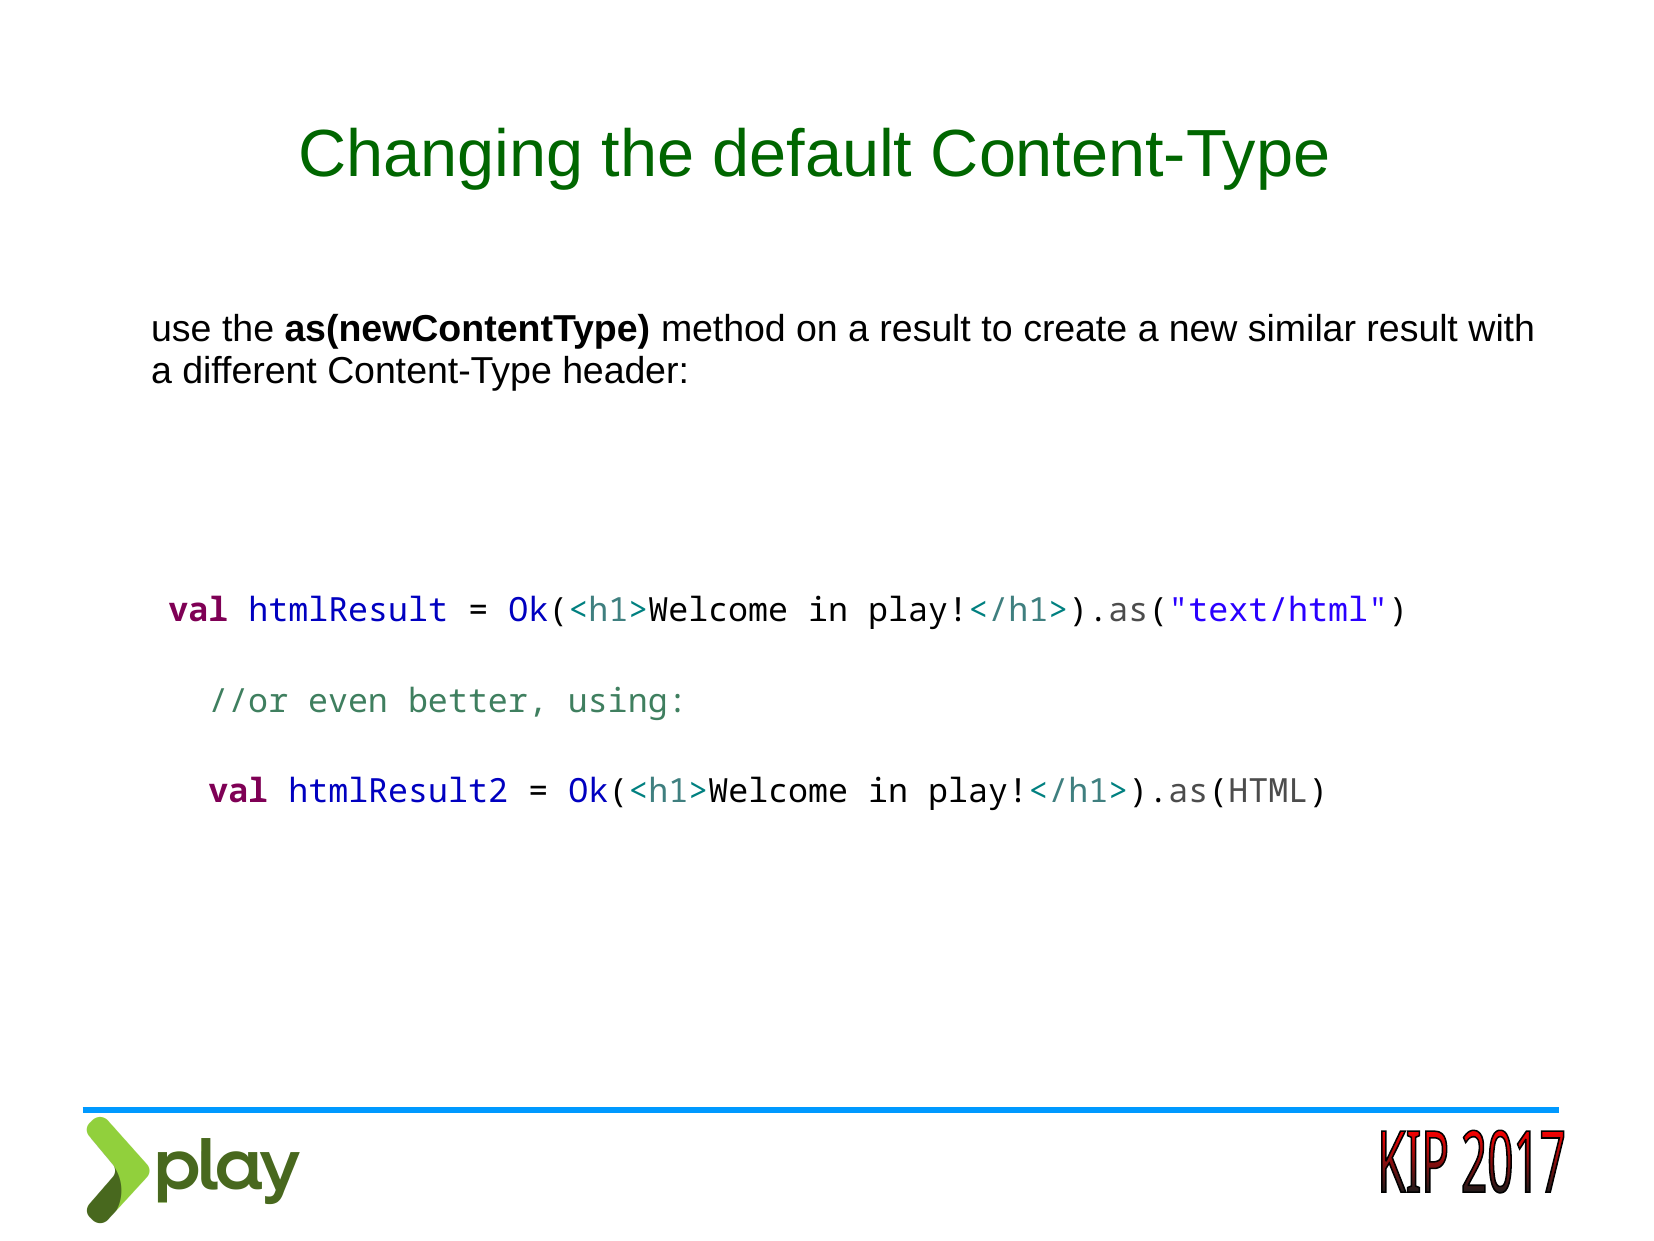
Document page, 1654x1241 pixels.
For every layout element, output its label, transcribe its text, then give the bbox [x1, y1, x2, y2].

text_box val htmlResult = Ok(<h1>Welcome in play!</h1>).as("text/html") //or even better, using: val htmlResult2 = Ok(<h1>Welcome in play!</h1>).as(HTML) [153, 578, 1512, 789]
list use the as(newContentType) method on a result to create a new similar result with a different Content-Type header: [80, 307, 1536, 1027]
picture [73, 1111, 308, 1229]
title Changing the default Content-Type [82, 49, 1548, 257]
